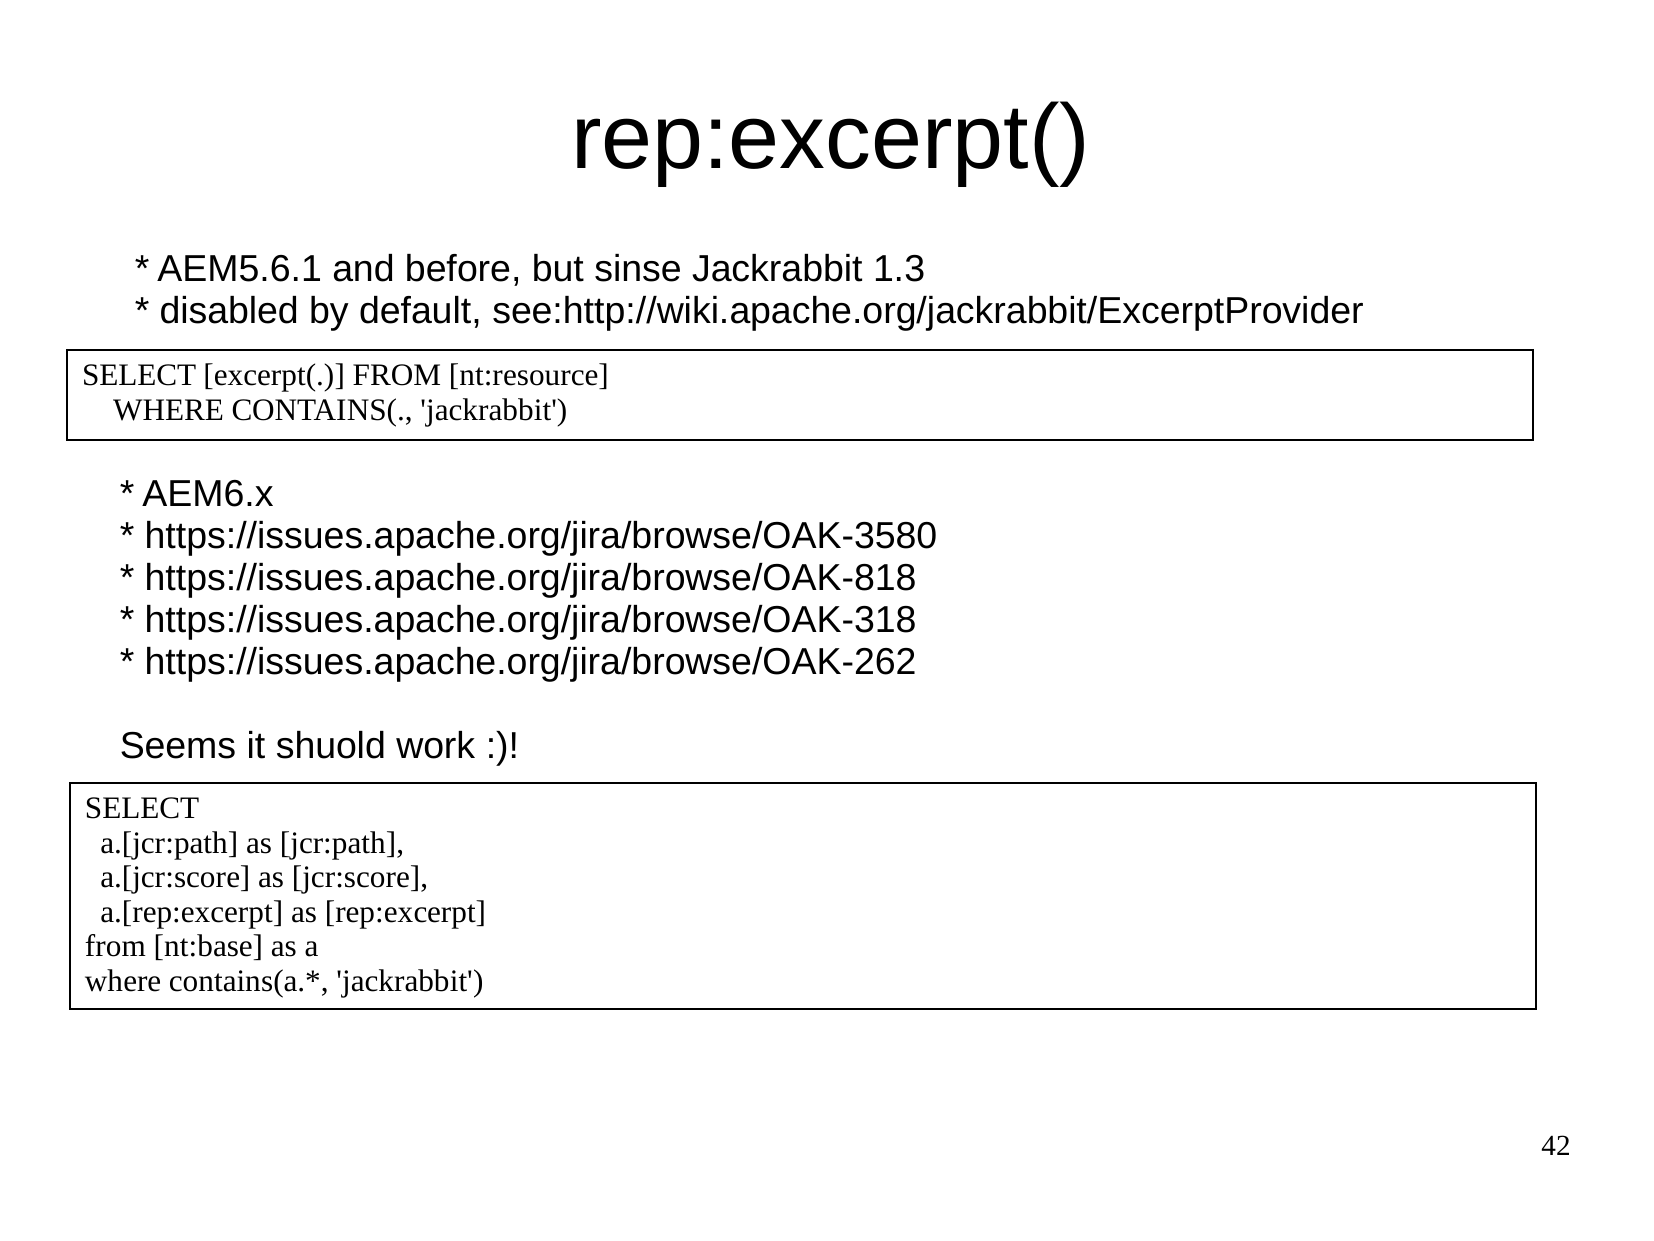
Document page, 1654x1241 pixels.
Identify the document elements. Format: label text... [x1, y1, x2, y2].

text_box * AEM5.6.1 and before, but sinse Jackrabbit 1.3 * disabled by default, see:http://wiki.apache.org/jackrabbit/ExcerptProvider [120, 240, 1531, 339]
text_box * AEM6.x * https://issues.apache.org/jira/browse/OAK-3580 * https://issues.apache.org/jira/browse/OAK-818 * https://issues.apache.org/jira/browse/OAK-318 * https://issues.apache.org/jira/browse/OAK-262 Seems it shuold work :)! [105, 465, 1516, 816]
table_header SELECT a.[jcr:path] as [jcr:path], a.[jcr:score] as [jcr:score], a.[rep:excerpt] as [rep:excerpt] from [nt:base] as a where contains(a.*, 'jackrabbit') [71, 784, 1535, 1008]
title rep:excerpt() [86, 32, 1576, 241]
table_header SELECT [excerpt(.)] FROM [nt:resource] WHERE CONTAINS(., 'jackrabbit') [68, 351, 1532, 439]
